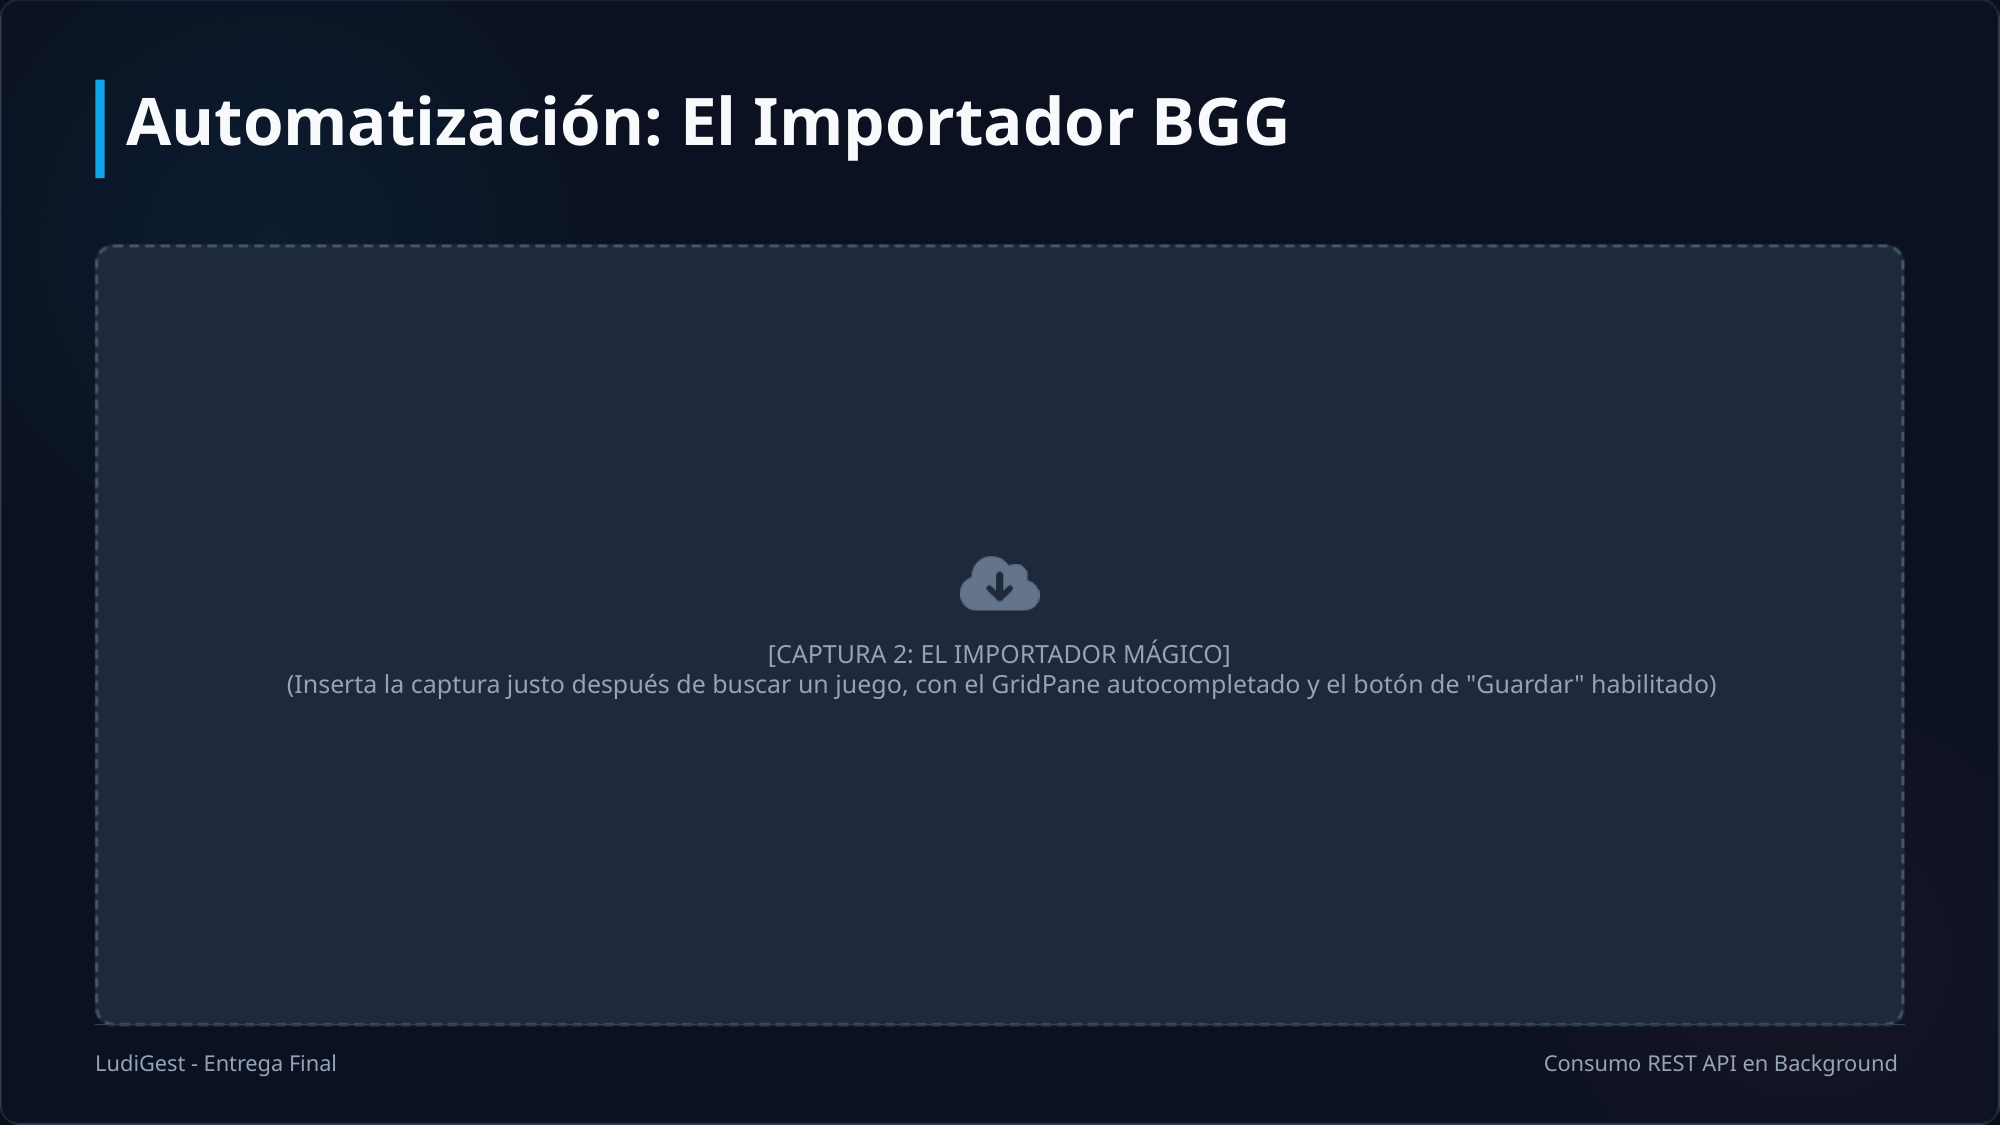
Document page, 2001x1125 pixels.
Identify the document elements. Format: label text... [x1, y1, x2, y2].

text_box [CAPTURA 2: EL IMPORTADOR MÁGICO] (Inserta la captura justo después de buscar un juego, con el GridPane autocompletado y el botón de "Guardar" habilitado) [95, 638, 1905, 699]
text_box Consumo REST API en Background [1543, 1049, 1905, 1077]
text_box Automatización: El Importador BGG [126, 79, 1994, 159]
picture [0, 0, 2000, 1125]
text_box [95, 79, 105, 179]
text_box LudiGest - Entrega Final [95, 1049, 341, 1077]
